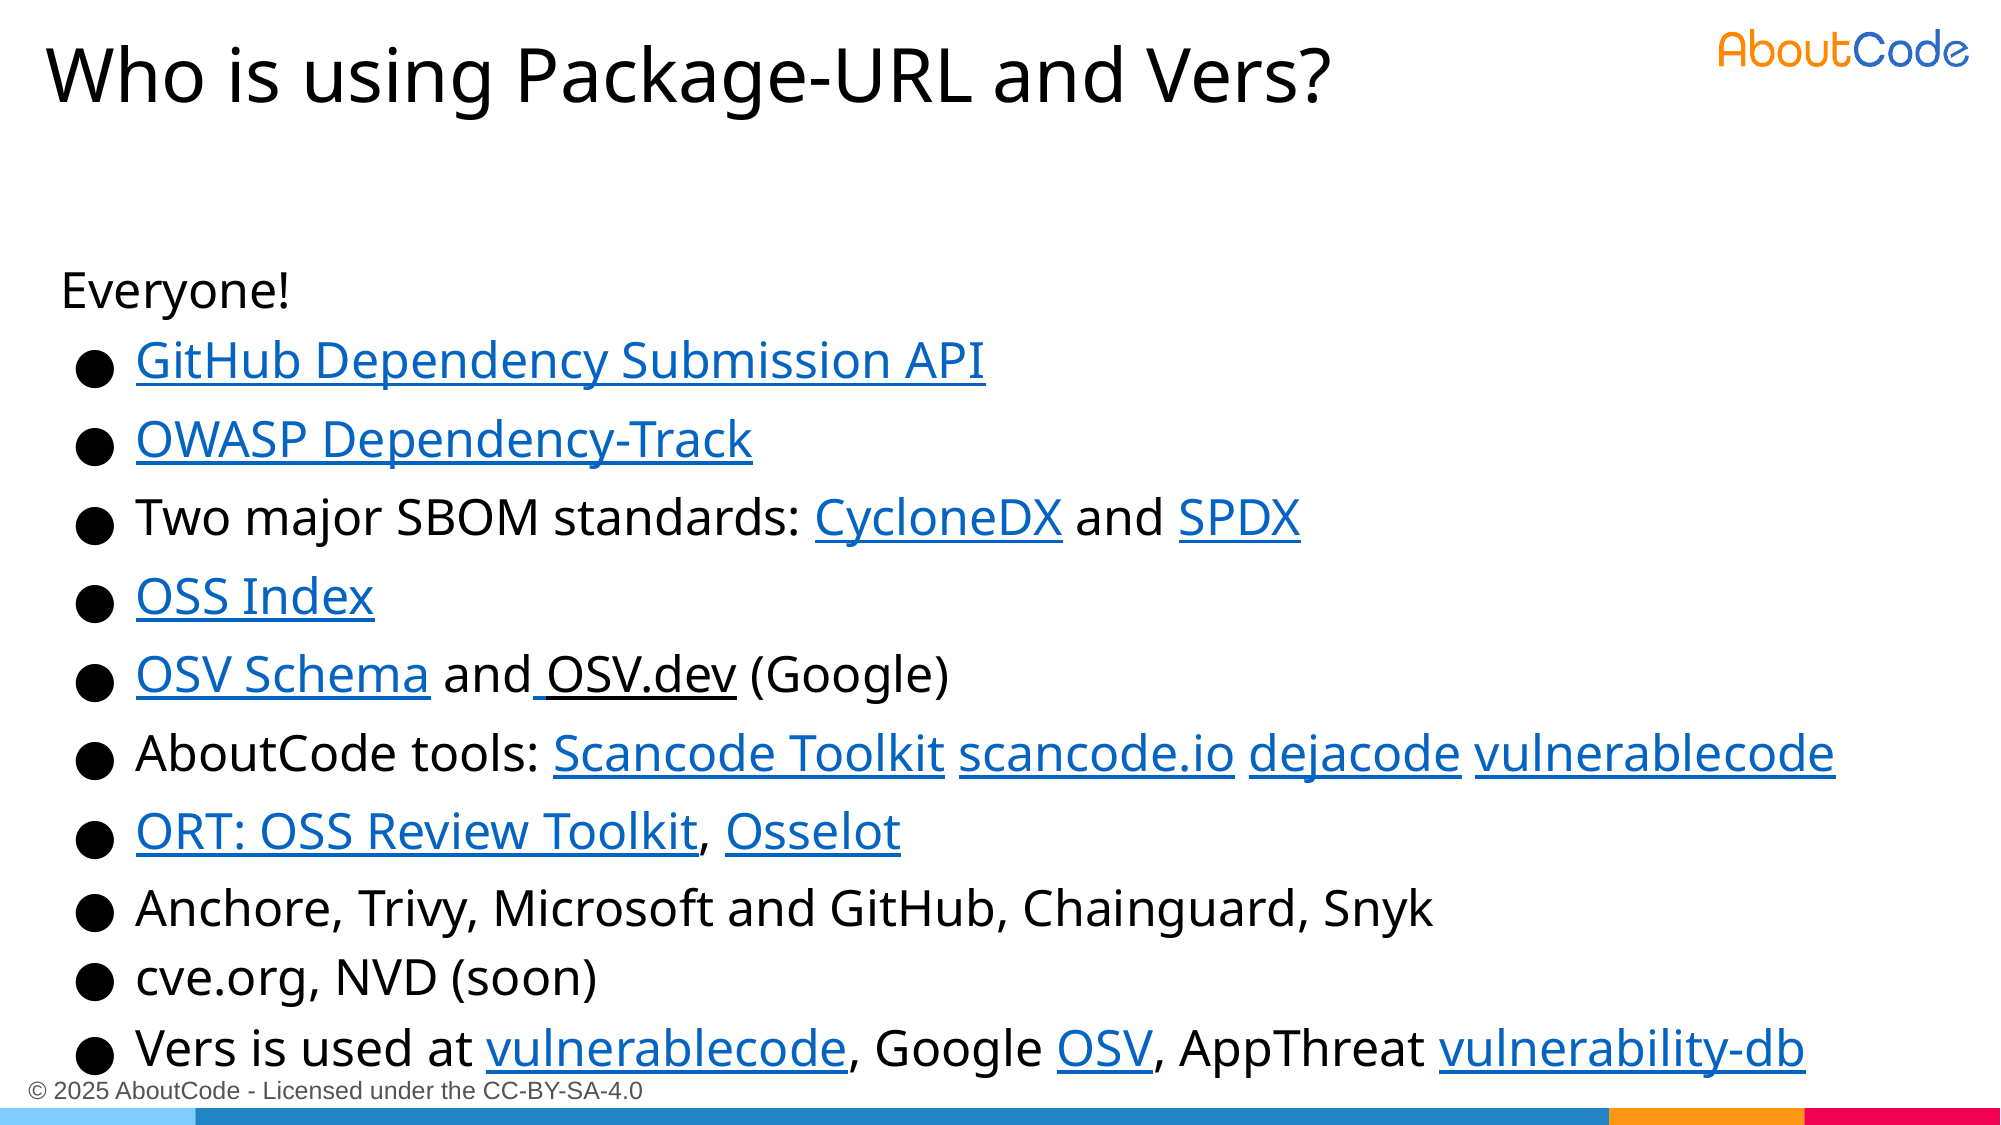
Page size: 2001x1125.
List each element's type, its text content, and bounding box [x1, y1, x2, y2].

title Who is using Package-URL and Vers? [30, 20, 1807, 133]
list Everyone! GitHub Dependency Submission API OWASP Dependency-Track Two major SBOM standards: CycloneDX and SPDX OSS Index OSV Schema and OSV.dev (Google) AboutCode tools: Scancode Toolkit scancode.io dejacode vulnerablecode ORT: OSS Review Toolkit, Osselot Anchore, Trivy, Microsoft and GitHub, Chainguard, Snyk cve.org, NVD (soon) Vers is used at vulnerablecode, Google OSV, AppThreat vulnerability-db [45, 234, 1933, 1005]
picture [1807, 29, 1969, 67]
